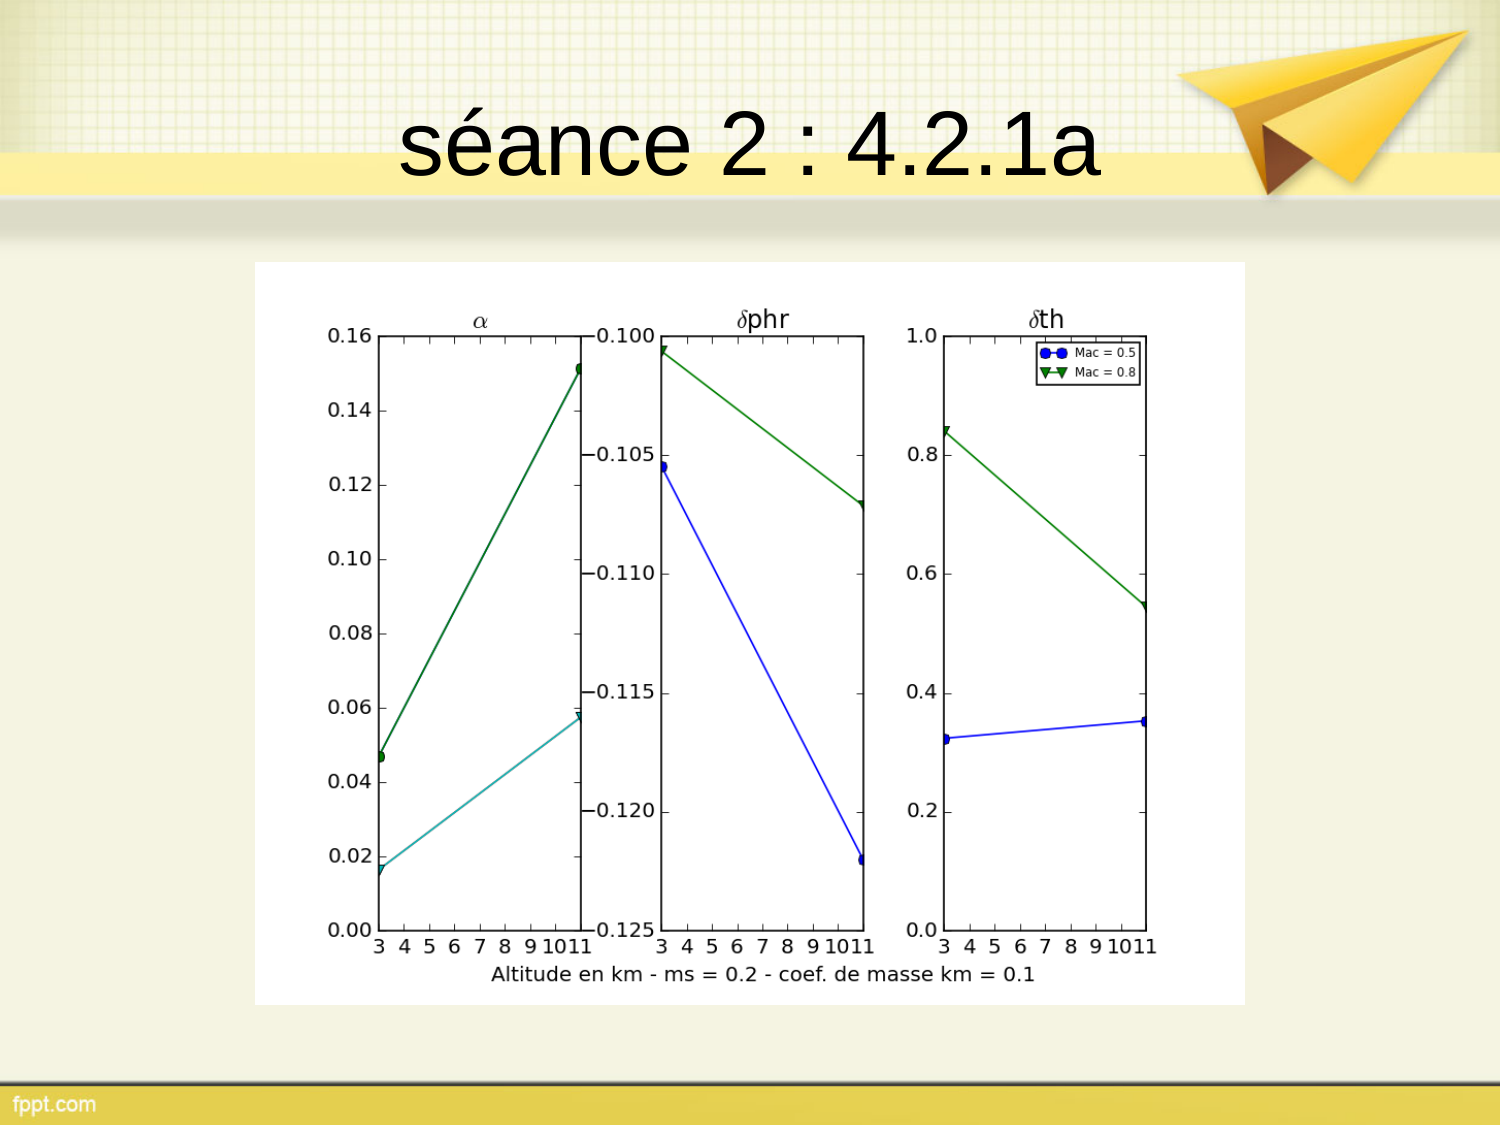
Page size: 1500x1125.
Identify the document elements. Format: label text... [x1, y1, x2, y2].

picture [0, 0, 1500, 1125]
title séance 2 : 4.2.1a [75, 45, 1426, 233]
